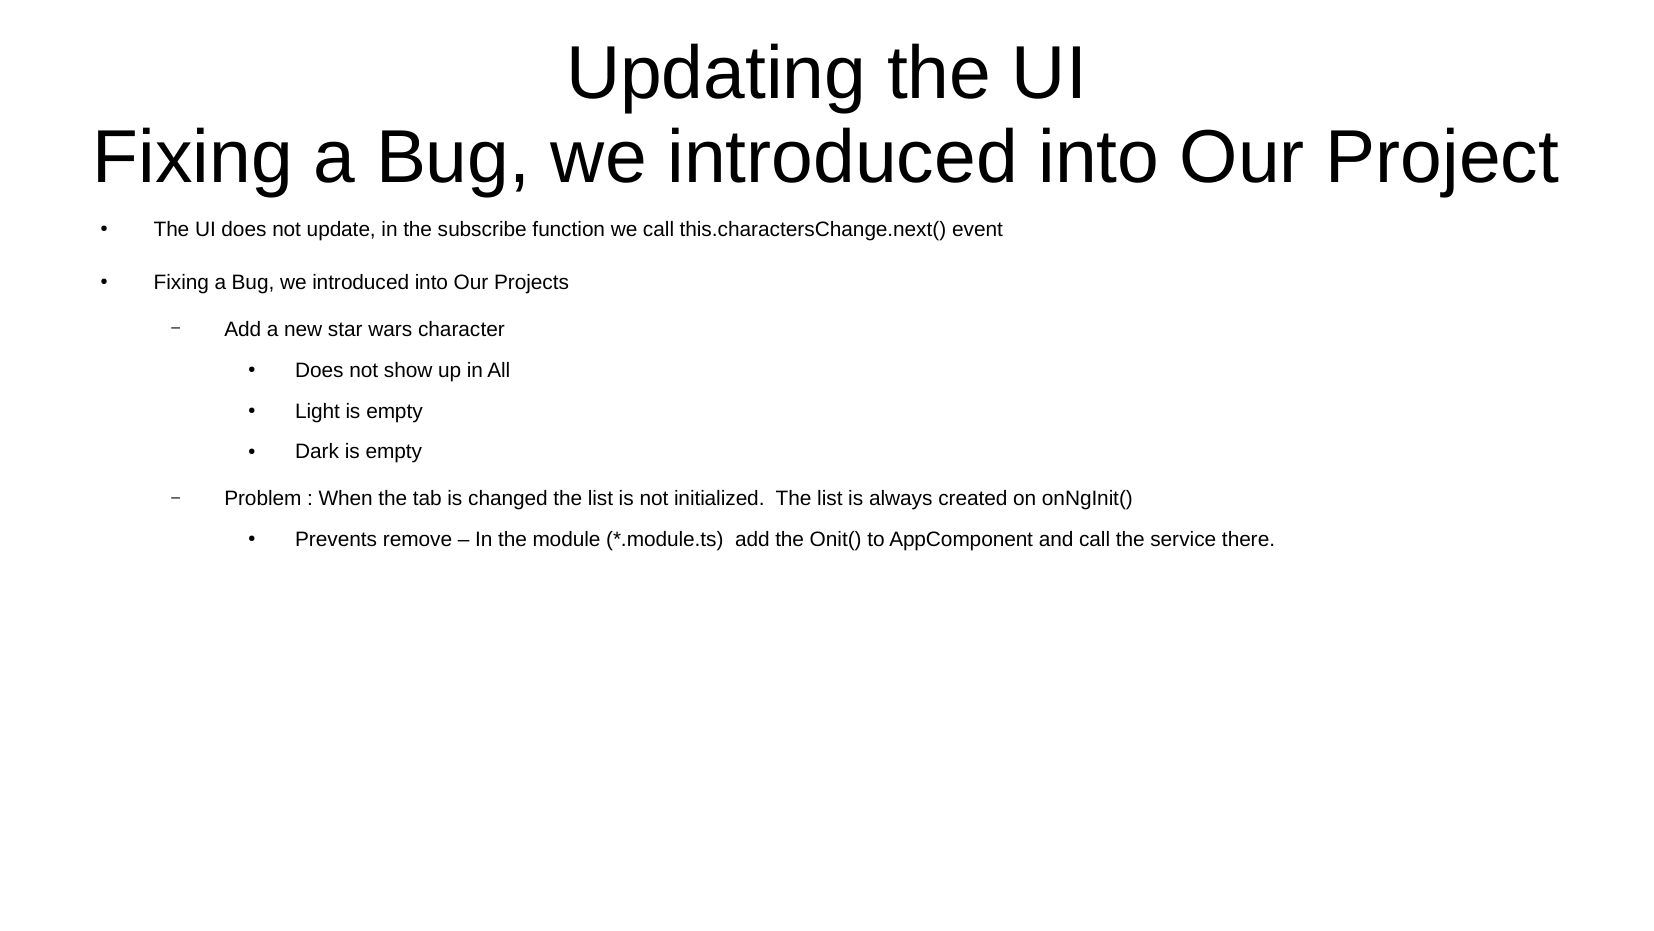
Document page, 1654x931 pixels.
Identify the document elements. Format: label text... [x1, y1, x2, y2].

list The UI does not update, in the subscribe function we call this.charactersChange.next() event Fixing a Bug, we introduced into Our Projects Add a new star wars character Does not show up in All Light is empty Dark is empty Problem : When the tab is changed the list is not initialized. The list is always created on onNgInit() Prevents remove – In the module (*.module.ts) add the Onit() to AppComponent and call the service there. [82, 217, 1636, 901]
title Updating the UI Fixing a Bug, we introduced into Our Project [82, 30, 1571, 199]
